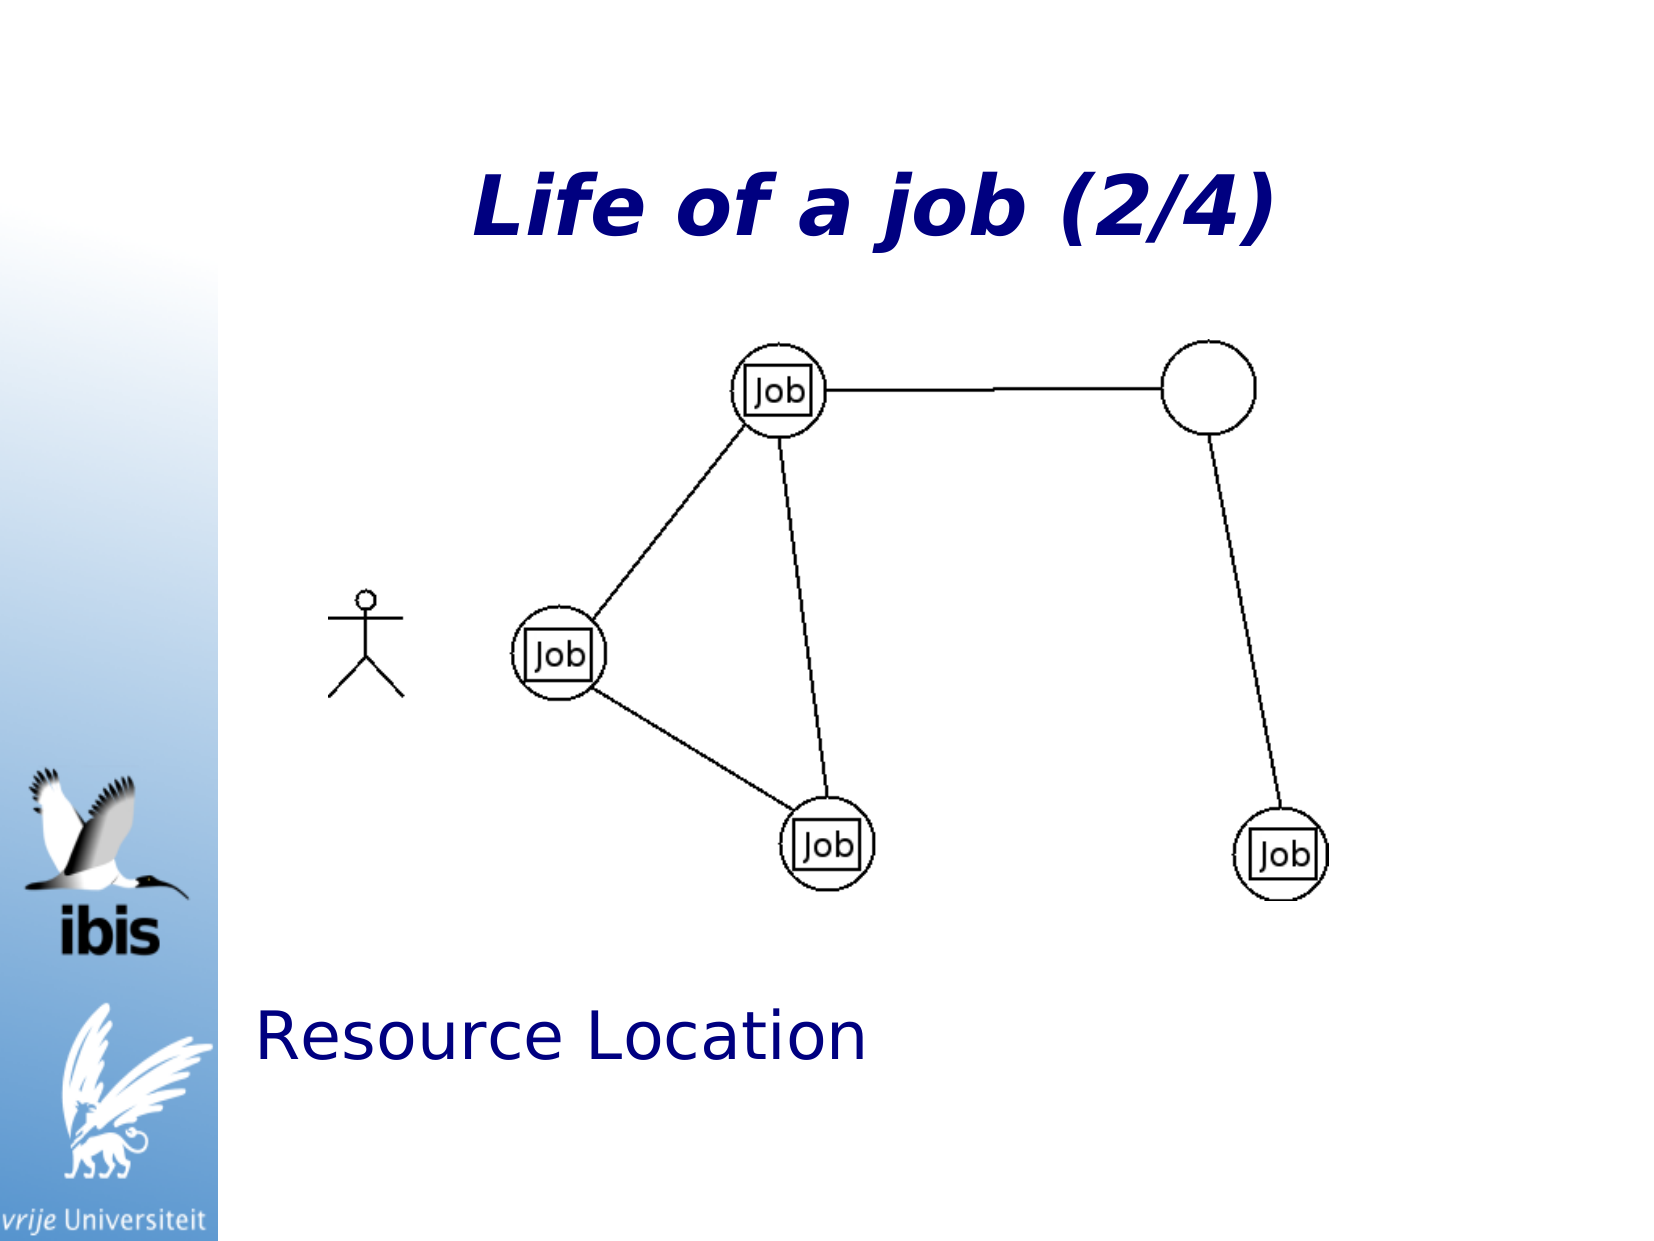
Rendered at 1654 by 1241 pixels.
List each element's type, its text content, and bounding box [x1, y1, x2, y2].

picture [328, 339, 1329, 901]
picture [0, 0, 218, 1241]
list Resource Location [236, 997, 1534, 1196]
title Life of a job (2/4) [219, 102, 1534, 311]
